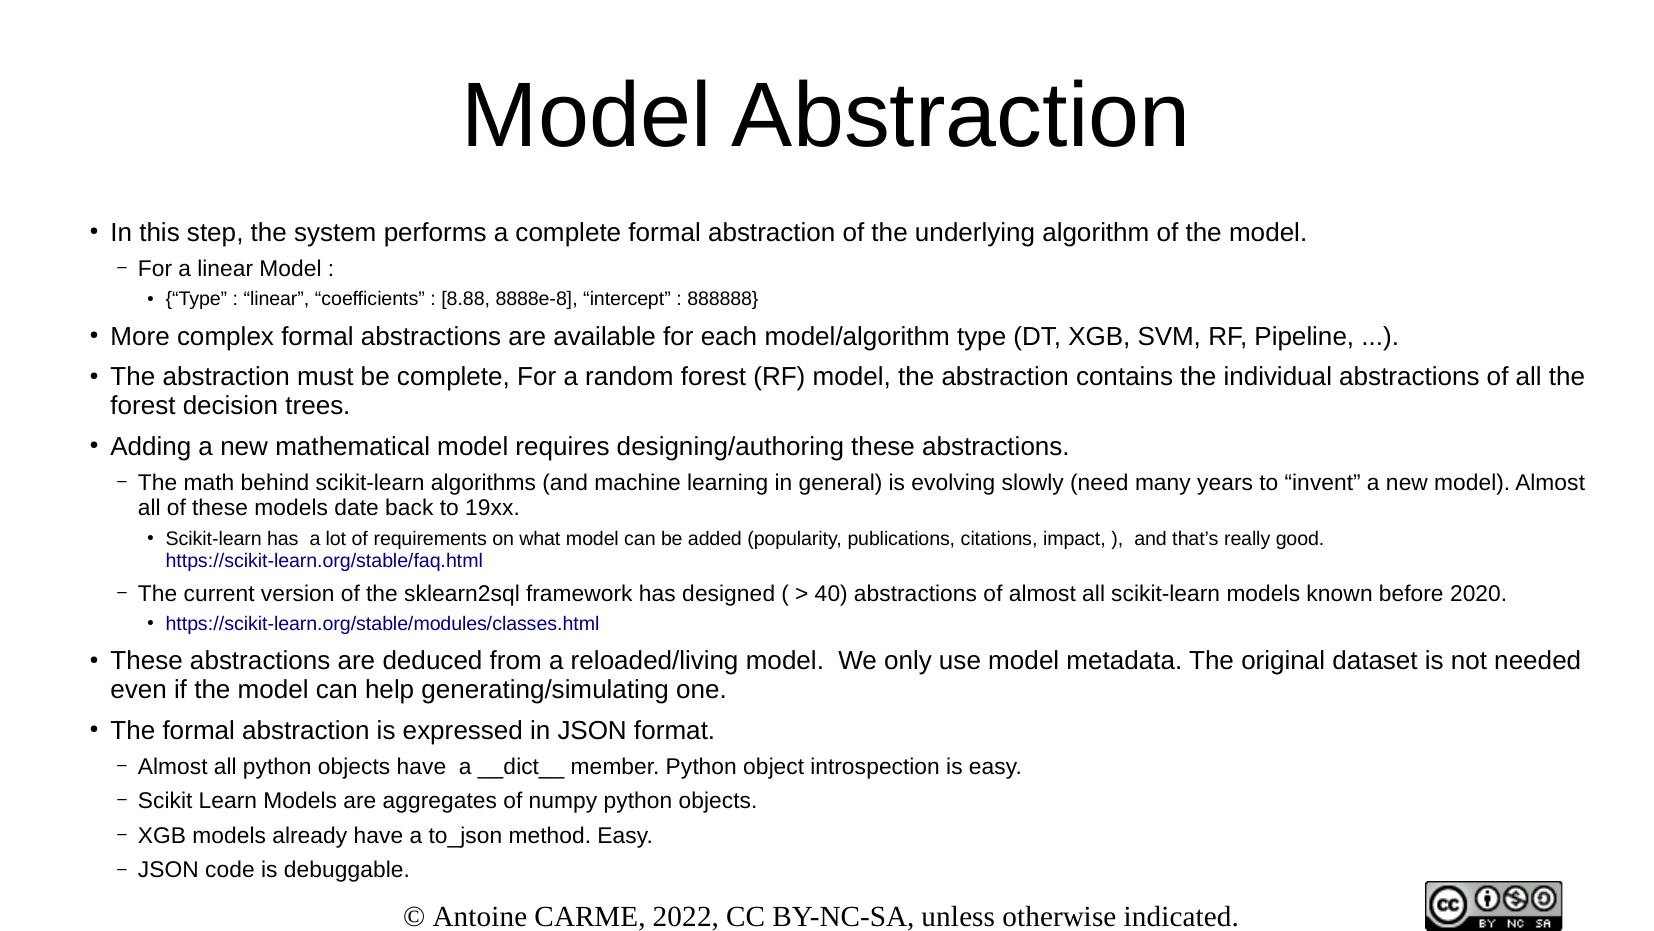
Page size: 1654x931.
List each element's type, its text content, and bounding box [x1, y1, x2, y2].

picture [1425, 901, 1563, 931]
list In this step, the system performs a complete formal abstraction of the underlying algorithm of the model. For a linear Model : {“Type” : “linear”, “coefficients” : [8.88, 8888e-8], “intercept” : 888888} More complex formal abstractions are available for each model/algorithm type (DT, XGB, SVM, RF, Pipeline, ...). The abstraction must be complete, For a random forest (RF) model, the abstraction contains the individual abstractions of all the forest decision trees. Adding a new mathematical model requires designing/authoring these abstractions. The math behind scikit-learn algorithms (and machine learning in general) is evolving slowly (need many years to “invent” a new model). Almost all of these models date back to 19xx. Scikit-learn has a lot of requirements on what model can be added (popularity, publications, citations, impact, ), and that’s really good. https://scikit-learn.org/stable/faq.html The current version of the sklearn2sql framework has designed ( > 40) abstractions of almost all scikit-learn models known before 2020. https://scikit-learn.org/stable/modules/classes.html These abstractions are deduced from a reloaded/living model. We only use model metadata. The original dataset is not needed even if the model can help generating/simulating one. The formal abstraction is expressed in JSON format. Almost all python objects have a __dict__ member. Python object introspection is easy. Scikit Learn Models are aggregates of numpy python objects. XGB models already have a to_json method. Easy. JSON code is debuggable. [82, 217, 1613, 901]
title Model Abstraction [82, 37, 1571, 193]
